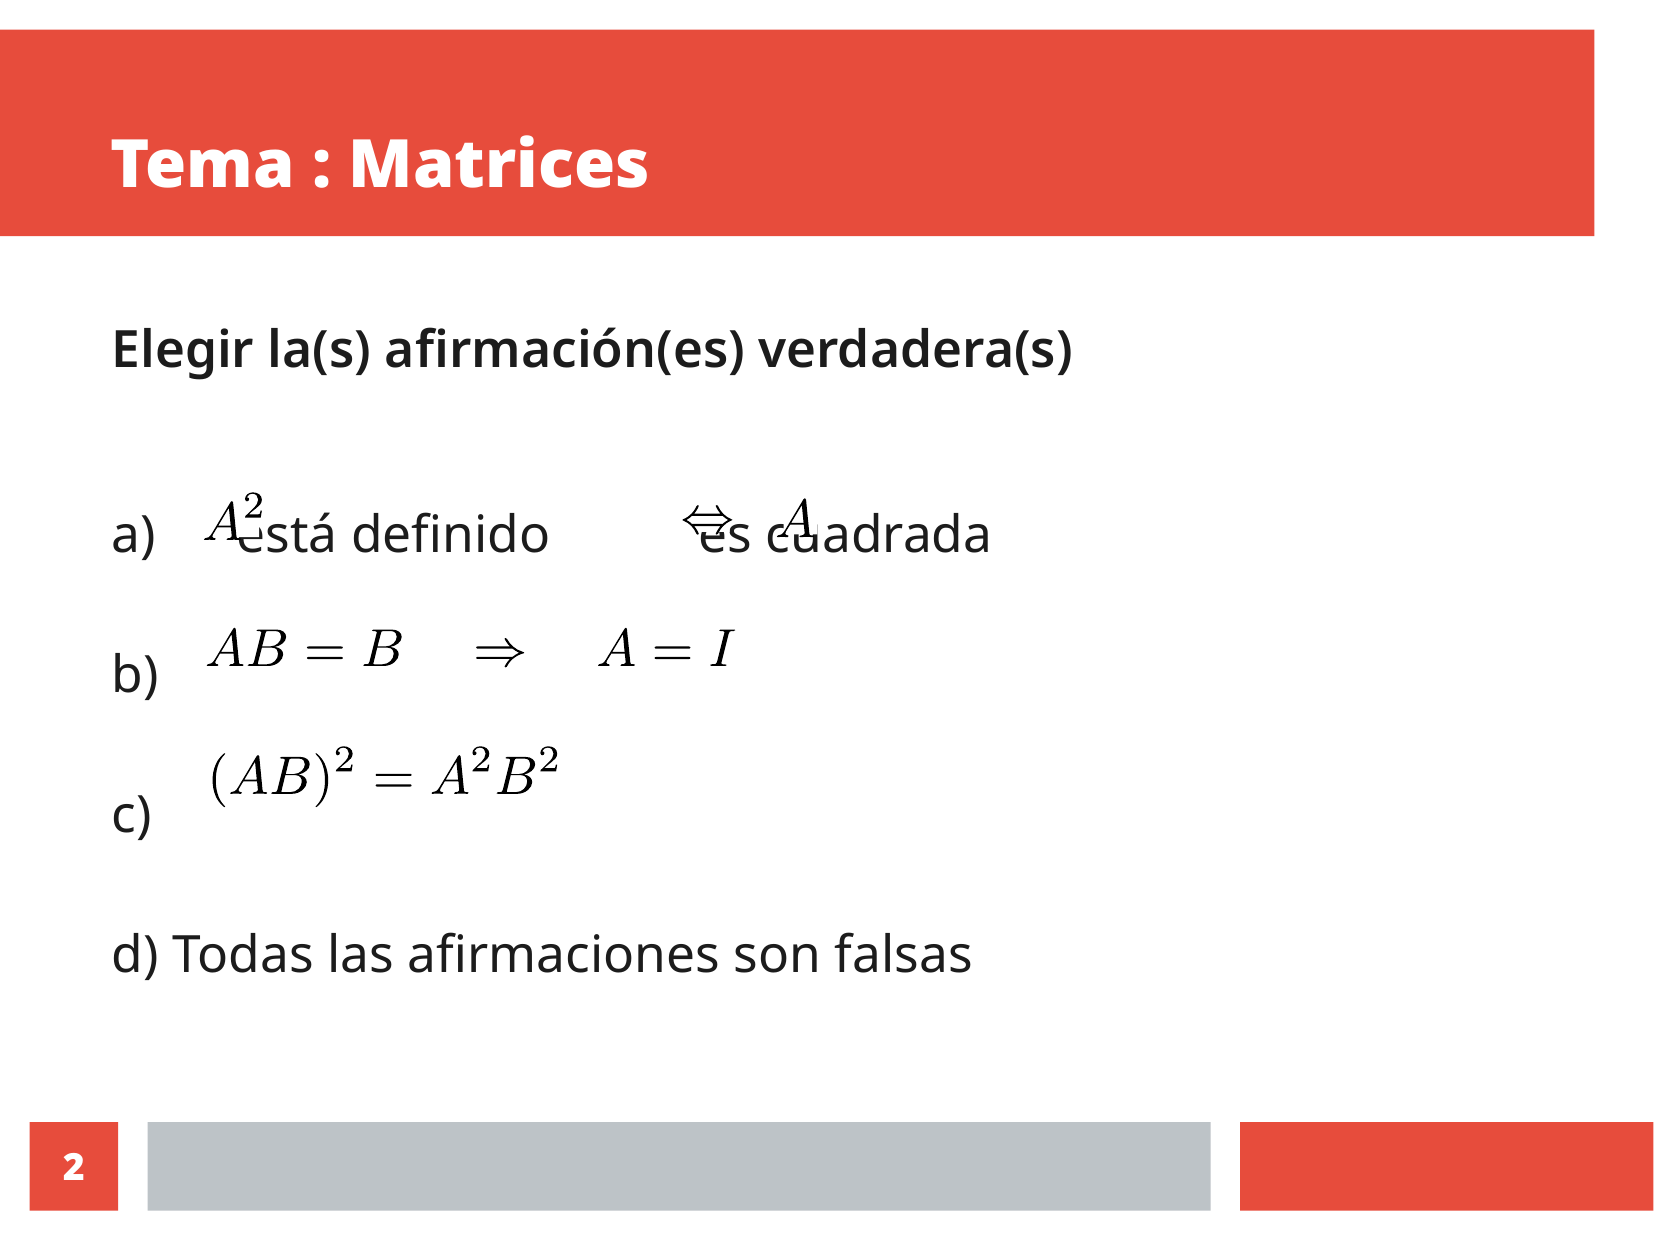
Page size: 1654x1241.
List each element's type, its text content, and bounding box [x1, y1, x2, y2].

title Tema : Matrices [59, 59, 1595, 207]
text_box [682, 505, 733, 535]
list Elegir la(s) afirmación(es) verdadera(s) a) está definido es cuadrada b) c) d) Todas las afirmaciones son falsas [57, 312, 1564, 1081]
text_box [210, 746, 558, 808]
text_box [206, 627, 736, 668]
text_box [203, 492, 262, 540]
text_box [776, 498, 818, 538]
